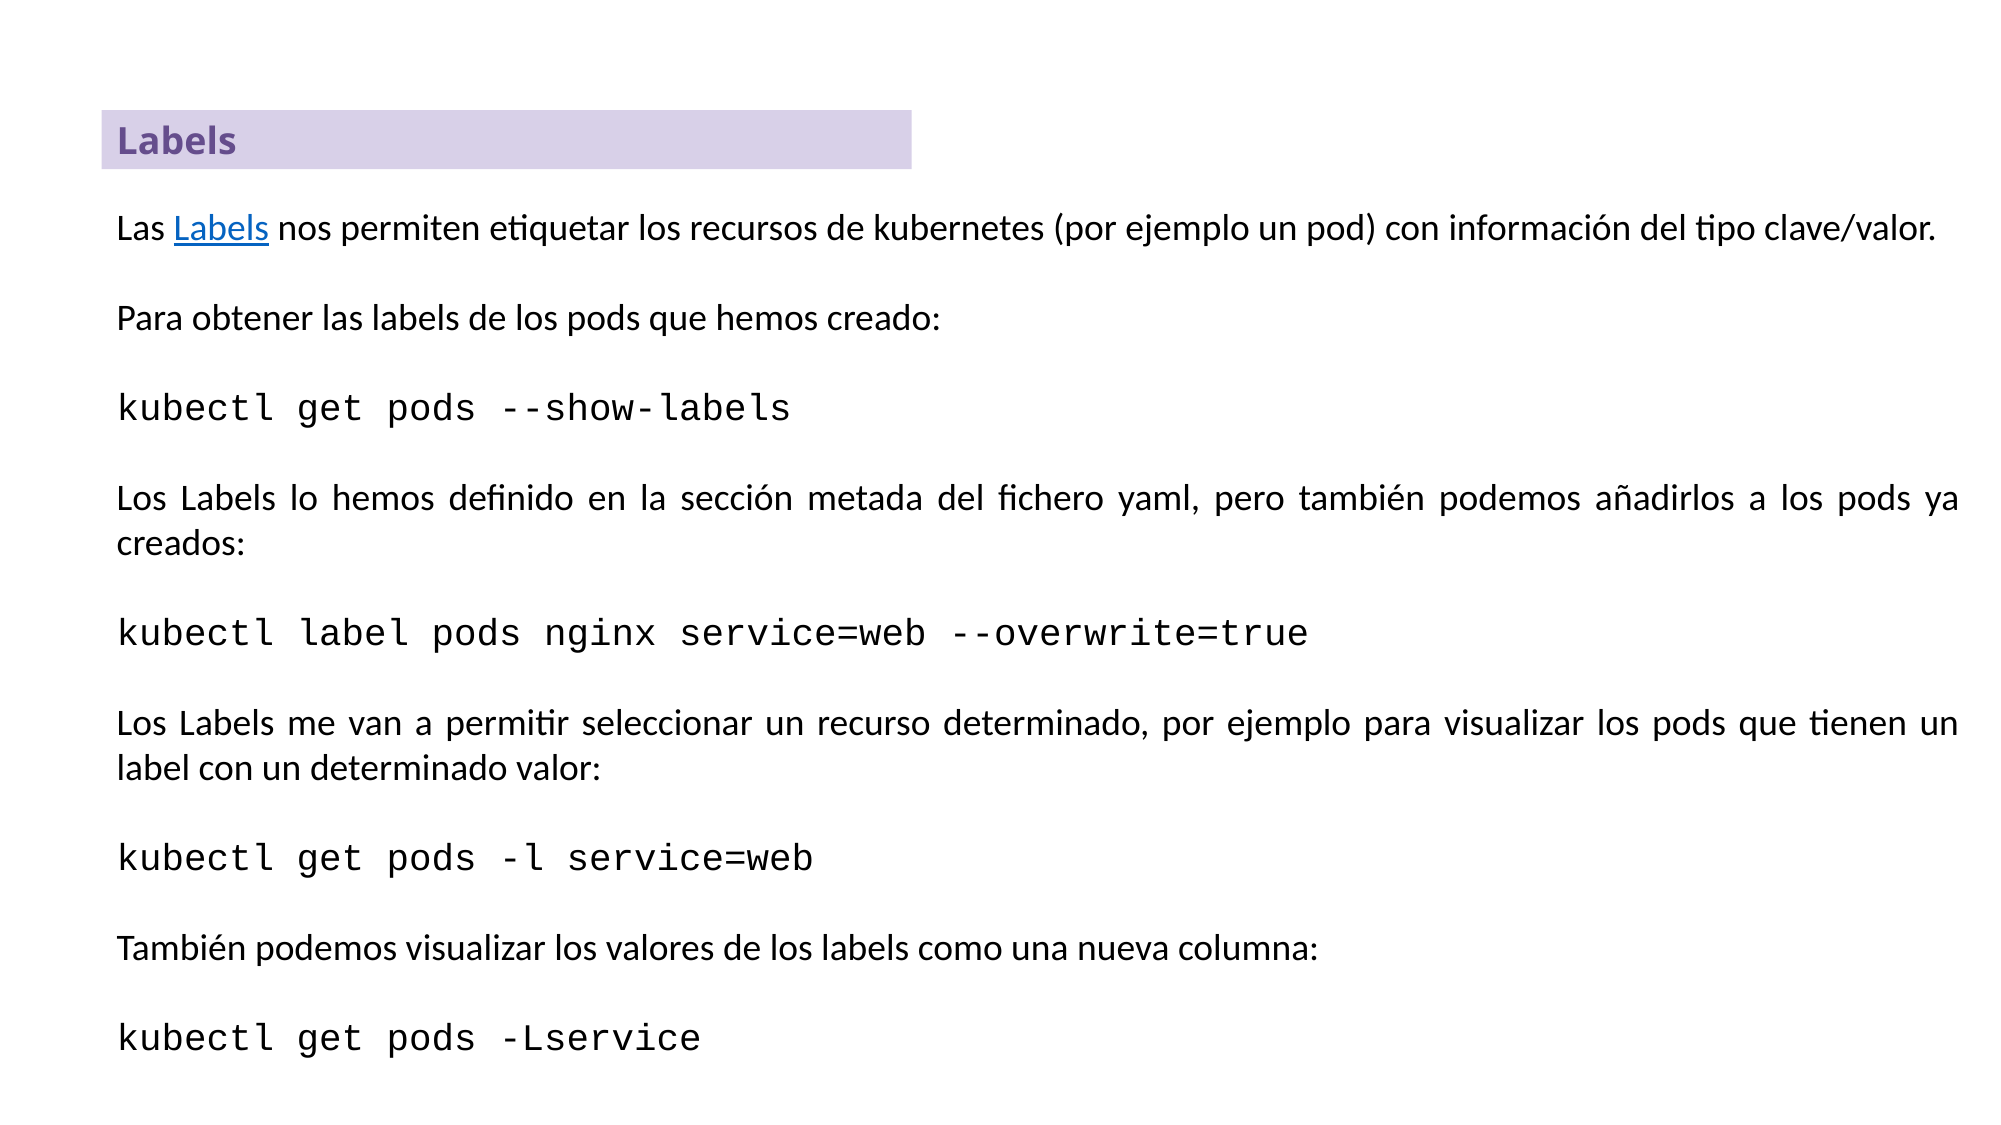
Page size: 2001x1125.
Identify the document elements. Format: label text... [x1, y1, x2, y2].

text_box Las Labels nos permiten etiquetar los recursos de kubernetes (por ejemplo un pod) con información del tipo clave/valor. Para obtener las labels de los pods que hemos creado: kubectl get pods --show-labels Los Labels lo hemos definido en la sección metada del fichero yaml, pero también podemos añadirlos a los pods ya creados: kubectl label pods nginx service=web --overwrite=true Los Labels me van a permitir seleccionar un recurso determinado, por ejemplo para visualizar los pods que tienen un label con un determinado valor: kubectl get pods -l service=web También podemos visualizar los valores de los labels como una nueva columna: kubectl get pods -Lservice [101, 195, 1977, 901]
text_box Labels [101, 110, 912, 170]
